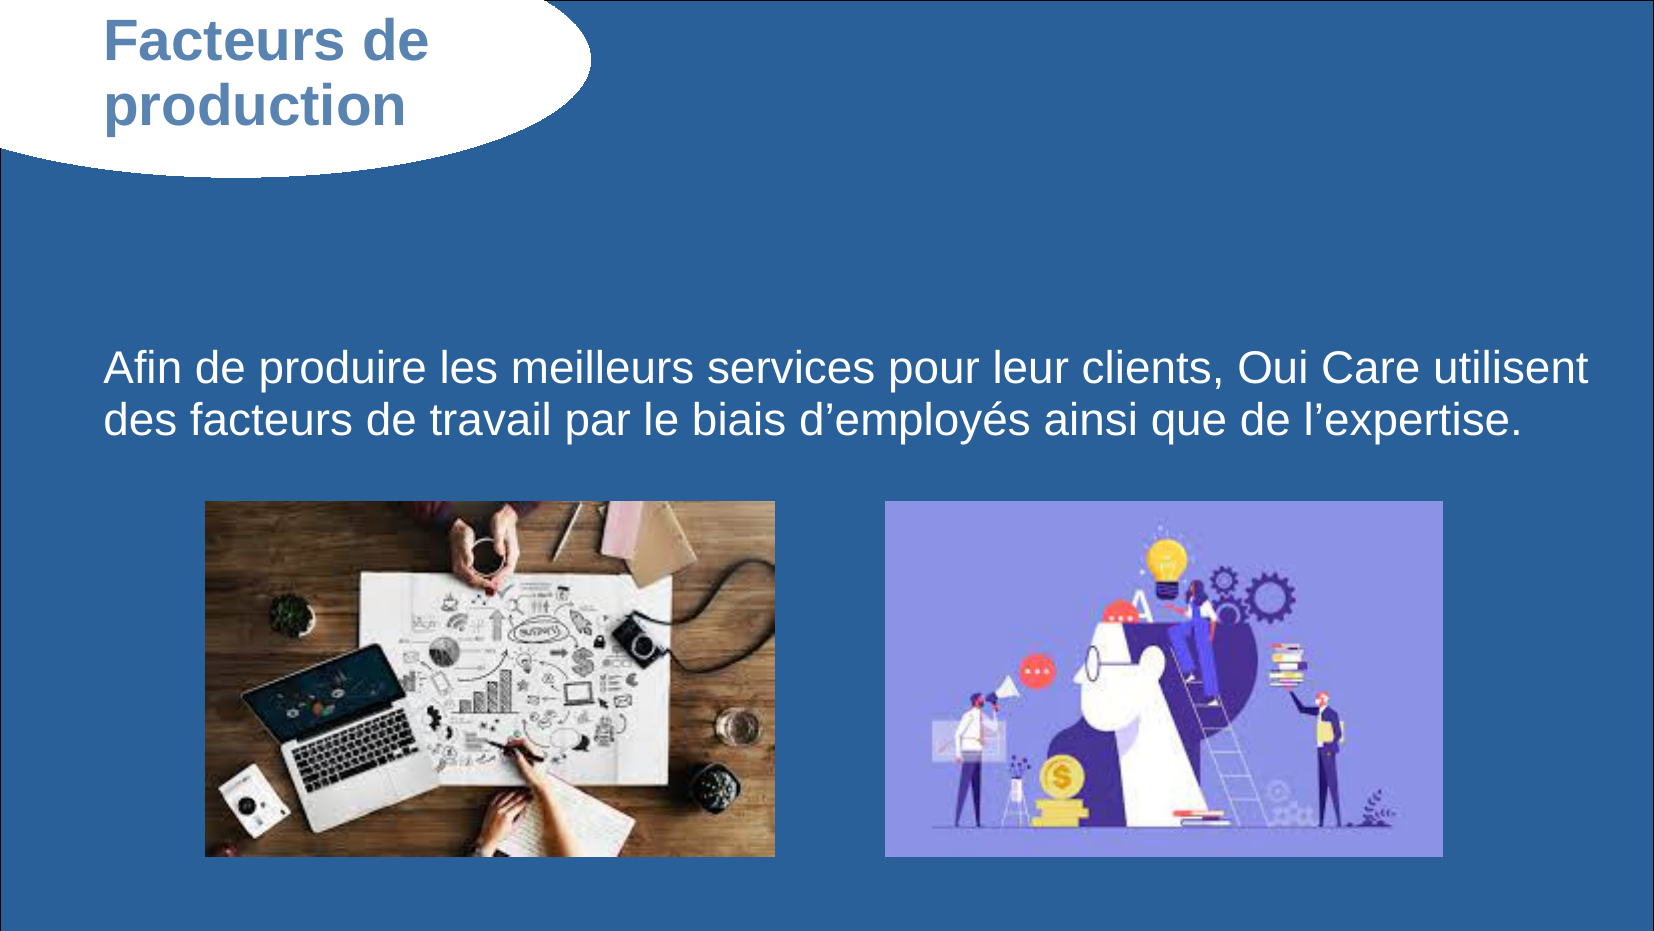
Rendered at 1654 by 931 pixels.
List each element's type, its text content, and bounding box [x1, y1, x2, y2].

text_box Facteurs de production [88, 0, 709, 145]
text_box Afin de produire les meilleurs services pour leur clients, Oui Care utilisent des facteurs de travail par le biais d’employés ainsi que de l’expertise. [88, 335, 1625, 658]
picture [885, 501, 1443, 857]
text_box [0, 0, 1654, 931]
picture [205, 501, 775, 857]
